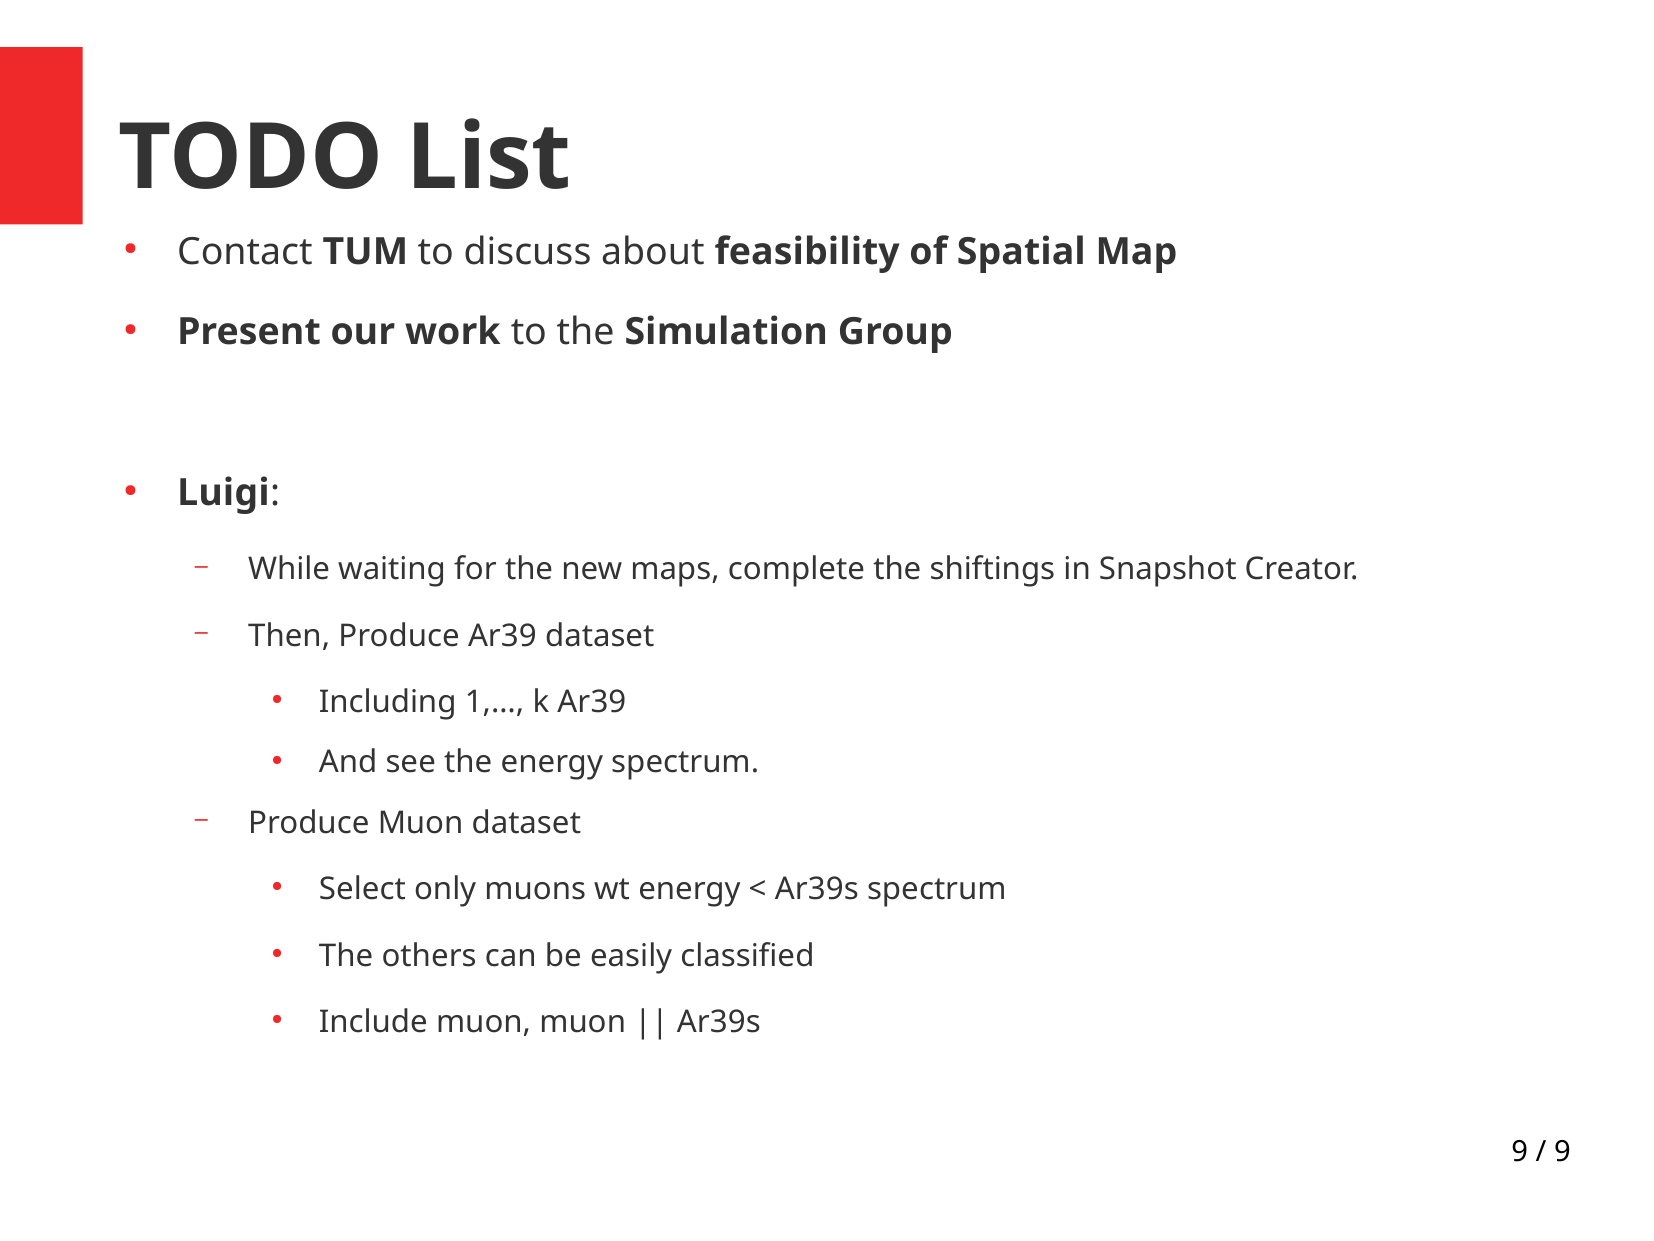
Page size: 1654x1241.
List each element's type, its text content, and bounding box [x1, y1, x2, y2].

title TODO List [118, 49, 1571, 257]
list Contact TUM to discuss about feasibility of Spatial Map Present our work to the Simulation Group Luigi: While waiting for the new maps, complete the shiftings in Snapshot Creator. Then, Produce Ar39 dataset Including 1,…, k Ar39 And see the energy spectrum. Produce Muon dataset Select only muons wt energy < Ar39s spectrum The others can be easily classified Include muon, muon || Ar39s [106, 224, 1524, 1123]
